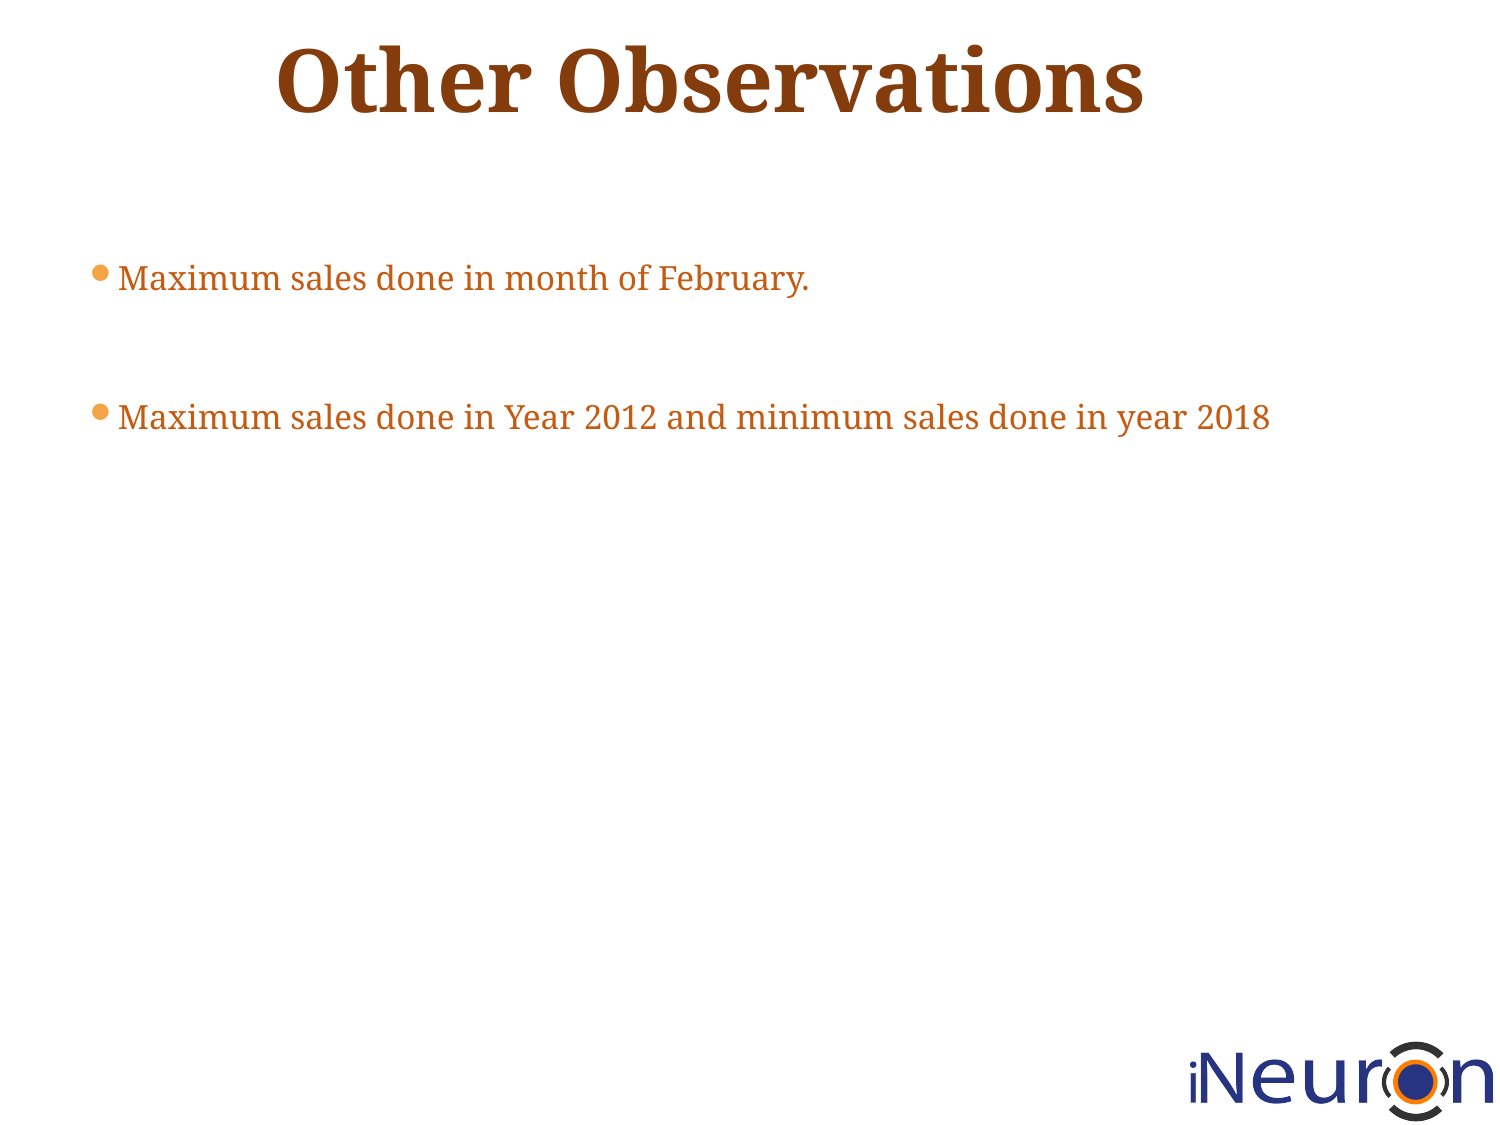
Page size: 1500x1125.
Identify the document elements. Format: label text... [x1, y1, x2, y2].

list Maximum sales done in month of February. Maximum sales done in Year 2012 and minimum sales done in year 2018 [75, 249, 1425, 1000]
title Other Observations [144, 17, 1277, 218]
picture [1186, 1029, 1500, 1125]
